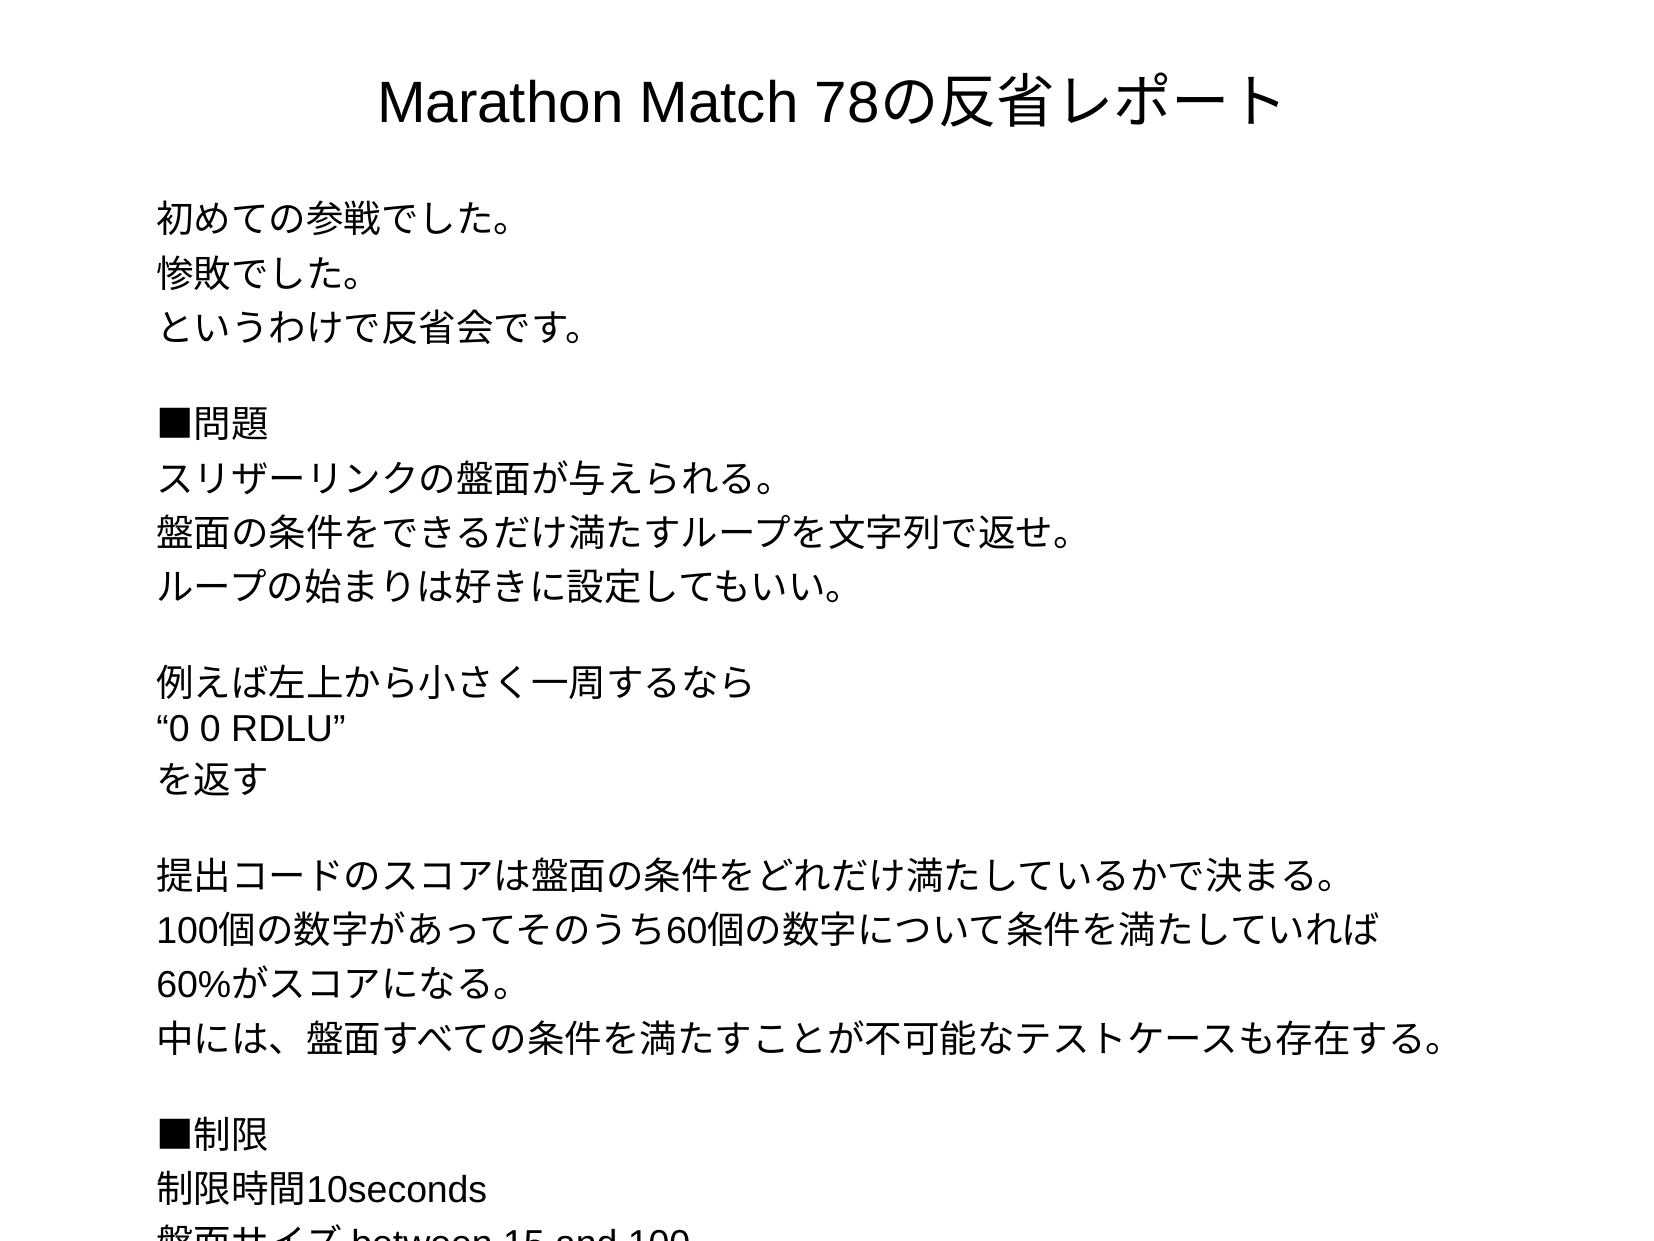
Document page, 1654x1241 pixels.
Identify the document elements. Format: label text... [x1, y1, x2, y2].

text_box Marathon Match 78の反省レポート [141, 47, 1524, 127]
text_box 初めての参戦でした。 惨敗でした。 というわけで反省会です。 ■問題 スリザーリンクの盤面が与えられる。 盤面の条件をできるだけ満たすループを文字列で返せ。 ループの始まりは好きに設定してもいい。 例えば左上から小さく一周するなら “0 0 RDLU” を返す 提出コードのスコアは盤面の条件をどれだけ満たしているかで決まる。 100個の数字があってそのうち60個の数字について条件を満たしていれば 60%がスコアになる。 中には、盤面すべての条件を満たすことが不可能なテストケースも存在する。 ■制限 制限時間10seconds 盤面サイズ between 15 and 100 [141, 182, 1489, 1008]
